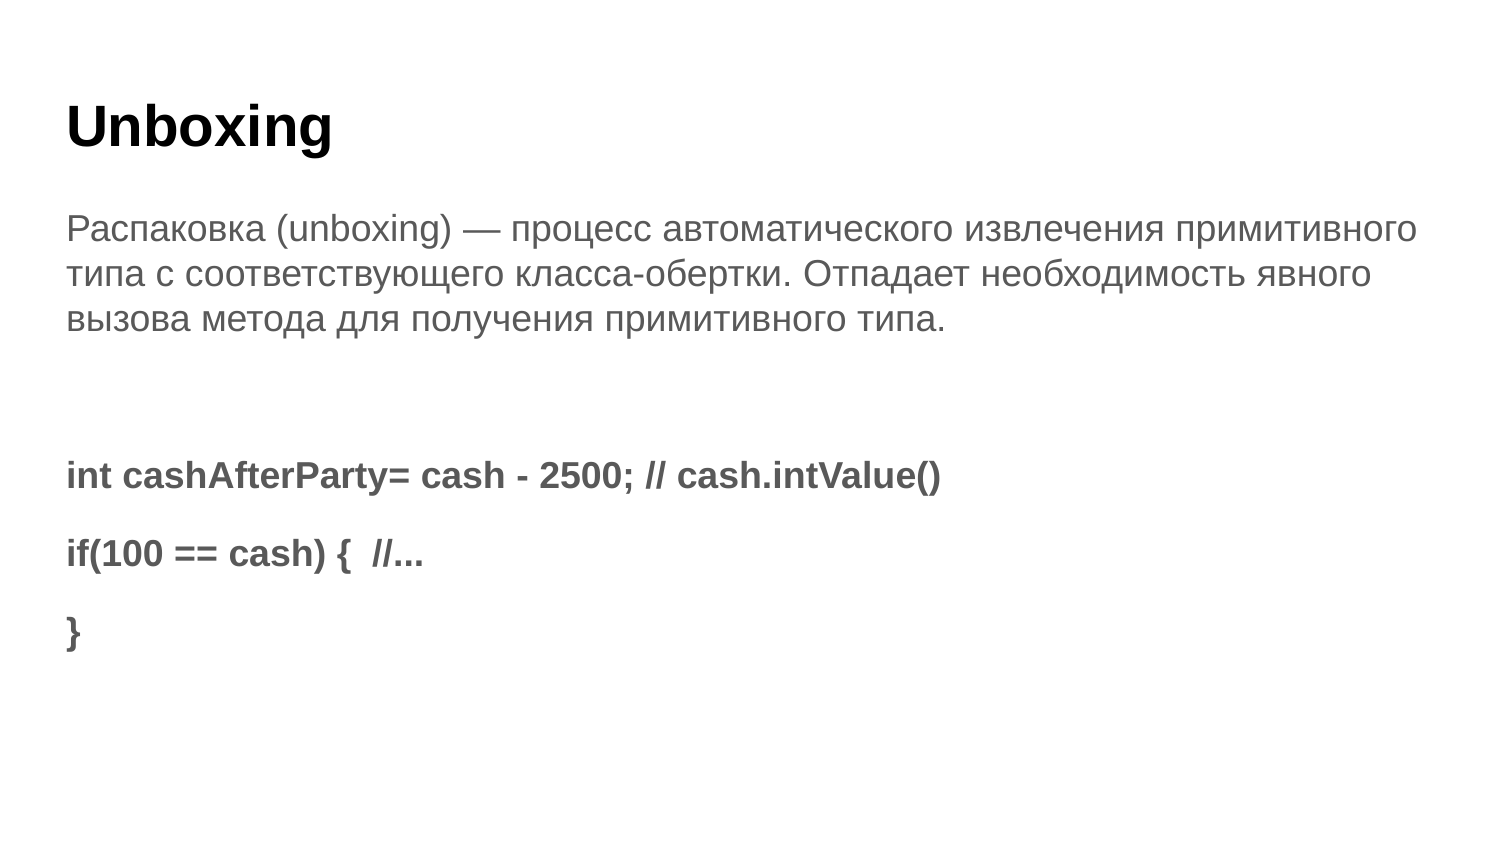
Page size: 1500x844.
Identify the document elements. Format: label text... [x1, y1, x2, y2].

list Распаковка (unboxing) — процесс автоматического извлечения примитивного типа с соответствующего класса-обертки. Отпадает необходимость явного вызова метода для получения примитивного типа. int cashAfterParty= cash - 2500; // cash.intValue() if(100 == cash) { //... } [51, 189, 1449, 750]
title Unboxing [51, 72, 1449, 167]
